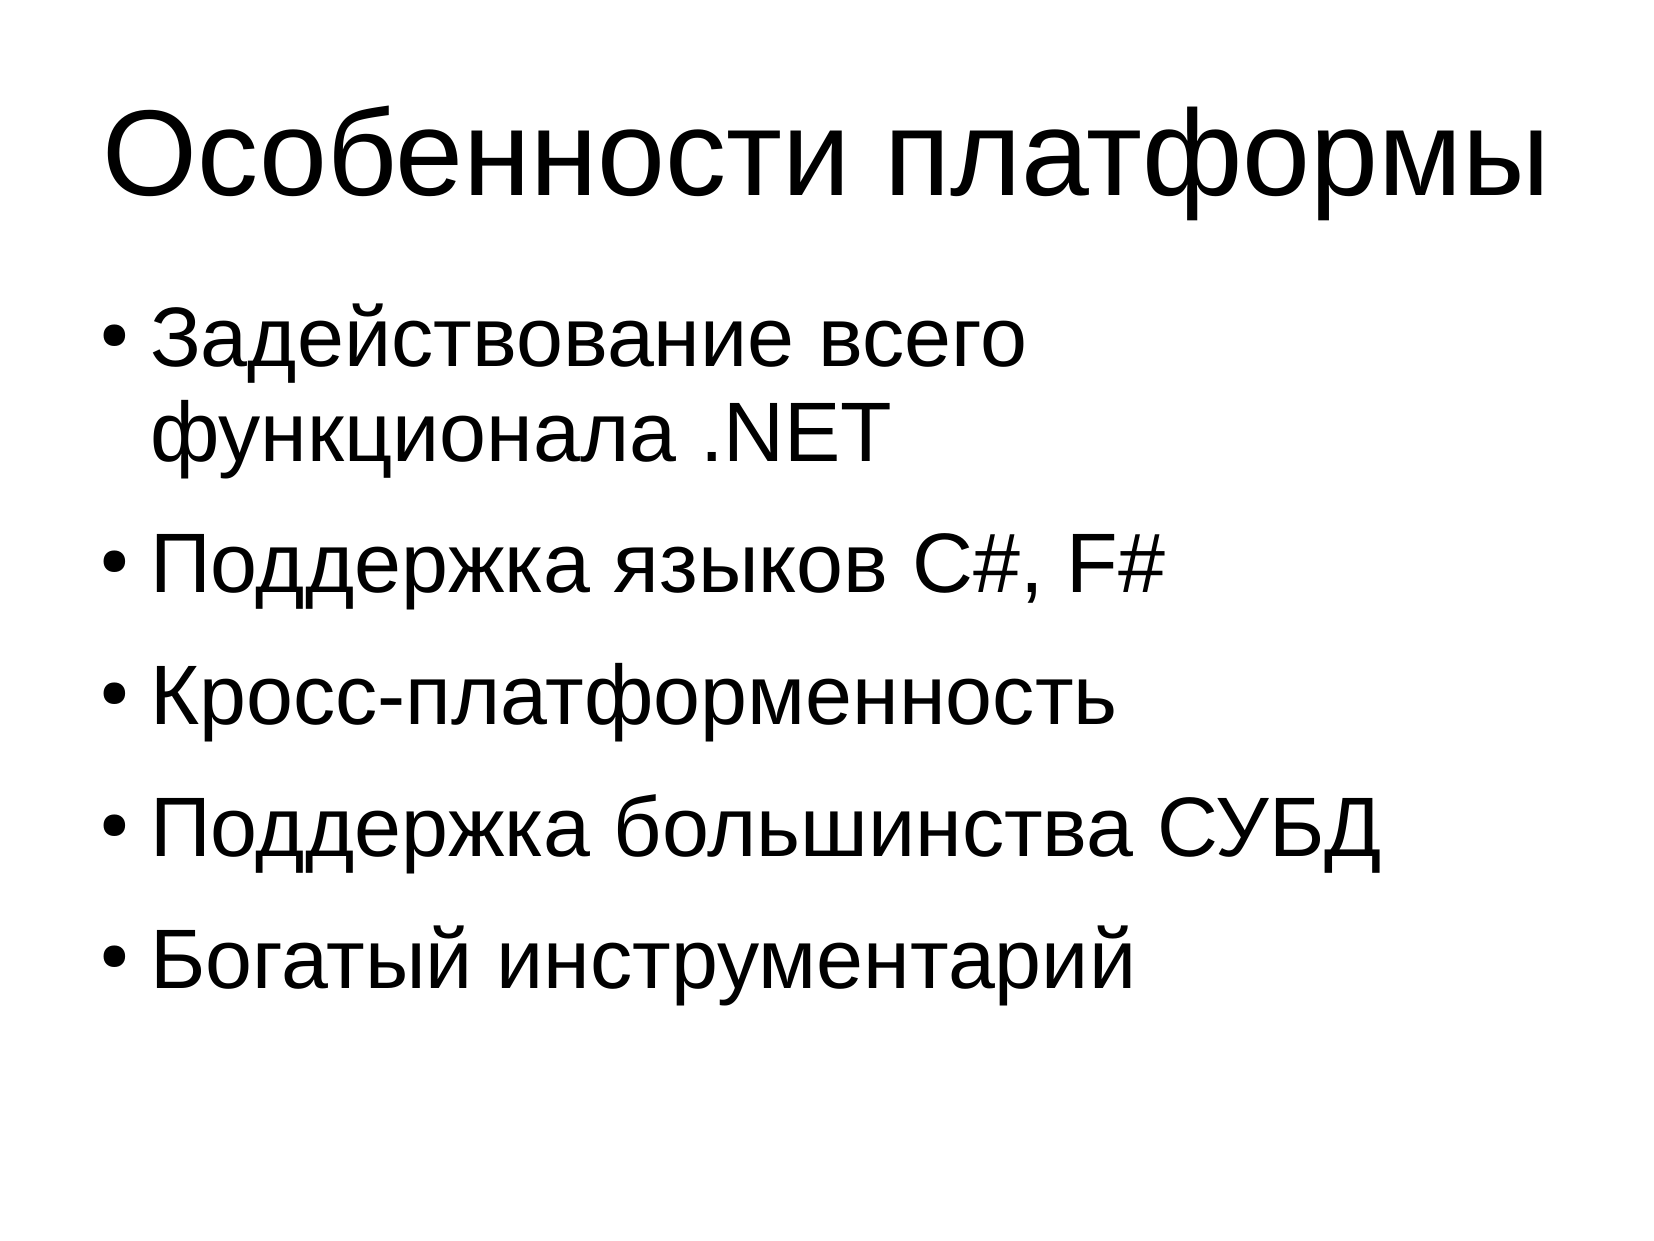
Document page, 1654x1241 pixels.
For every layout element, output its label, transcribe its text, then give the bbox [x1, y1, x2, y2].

list Задействование всего функционала .NET Поддержка языков C#, F# Кросс-платформенность Поддержка большинства СУБД Богатый инструментарий [82, 290, 1571, 1010]
title Особенности платформы [82, 49, 1571, 257]
